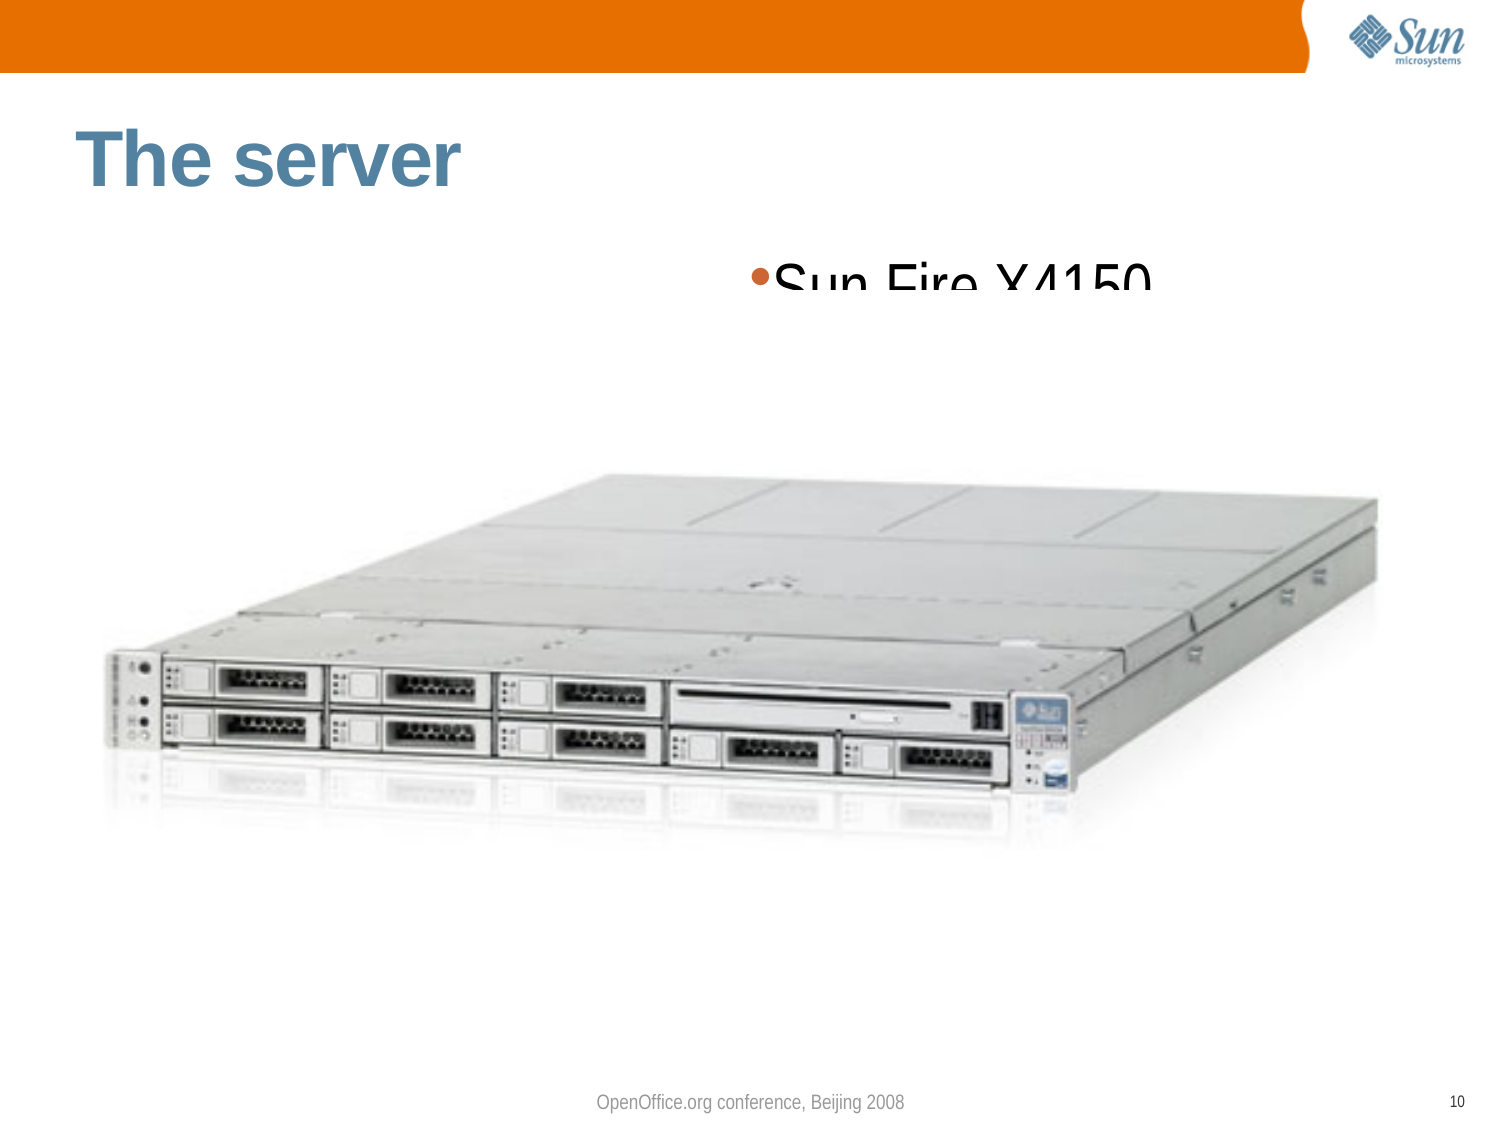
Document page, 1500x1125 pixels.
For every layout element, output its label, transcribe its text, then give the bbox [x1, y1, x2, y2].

list Sun Fire X4150 8 cores (3.16GHz) 64 GBytes RAM 600 GB storage (ZFS). Second system (same configuration) serves as backup and fail-over system [749, 258, 1402, 1062]
title The server [75, 123, 1437, 227]
picture [64, 273, 1401, 1047]
picture [0, 0, 1500, 73]
